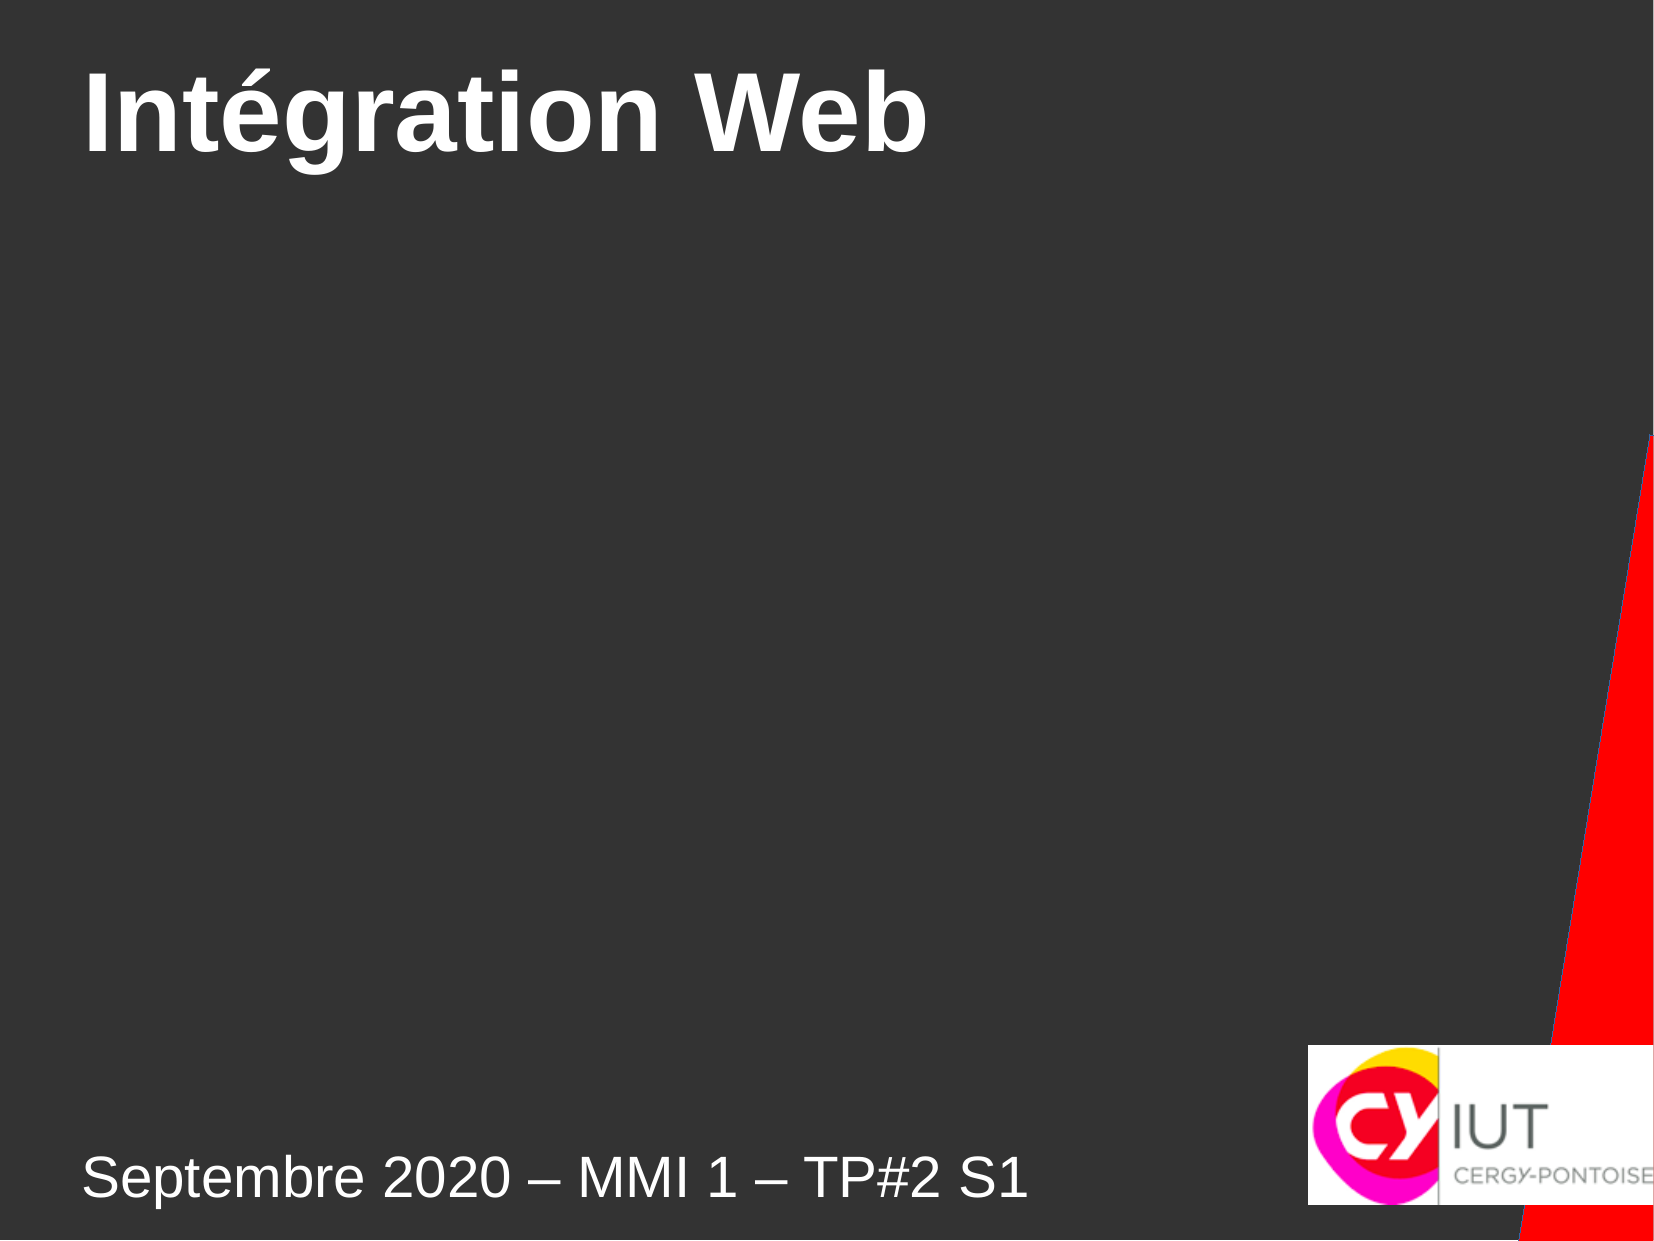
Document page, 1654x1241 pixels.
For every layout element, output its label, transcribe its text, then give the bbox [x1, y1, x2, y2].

title Intégration Web [82, 49, 1571, 301]
picture [1308, 1045, 1654, 1205]
title Septembre 2020 – MMI 1 – TP#2 S1 [81, 1073, 1205, 1241]
text_box [1518, 1205, 1654, 1241]
text_box [1550, 434, 1654, 1045]
